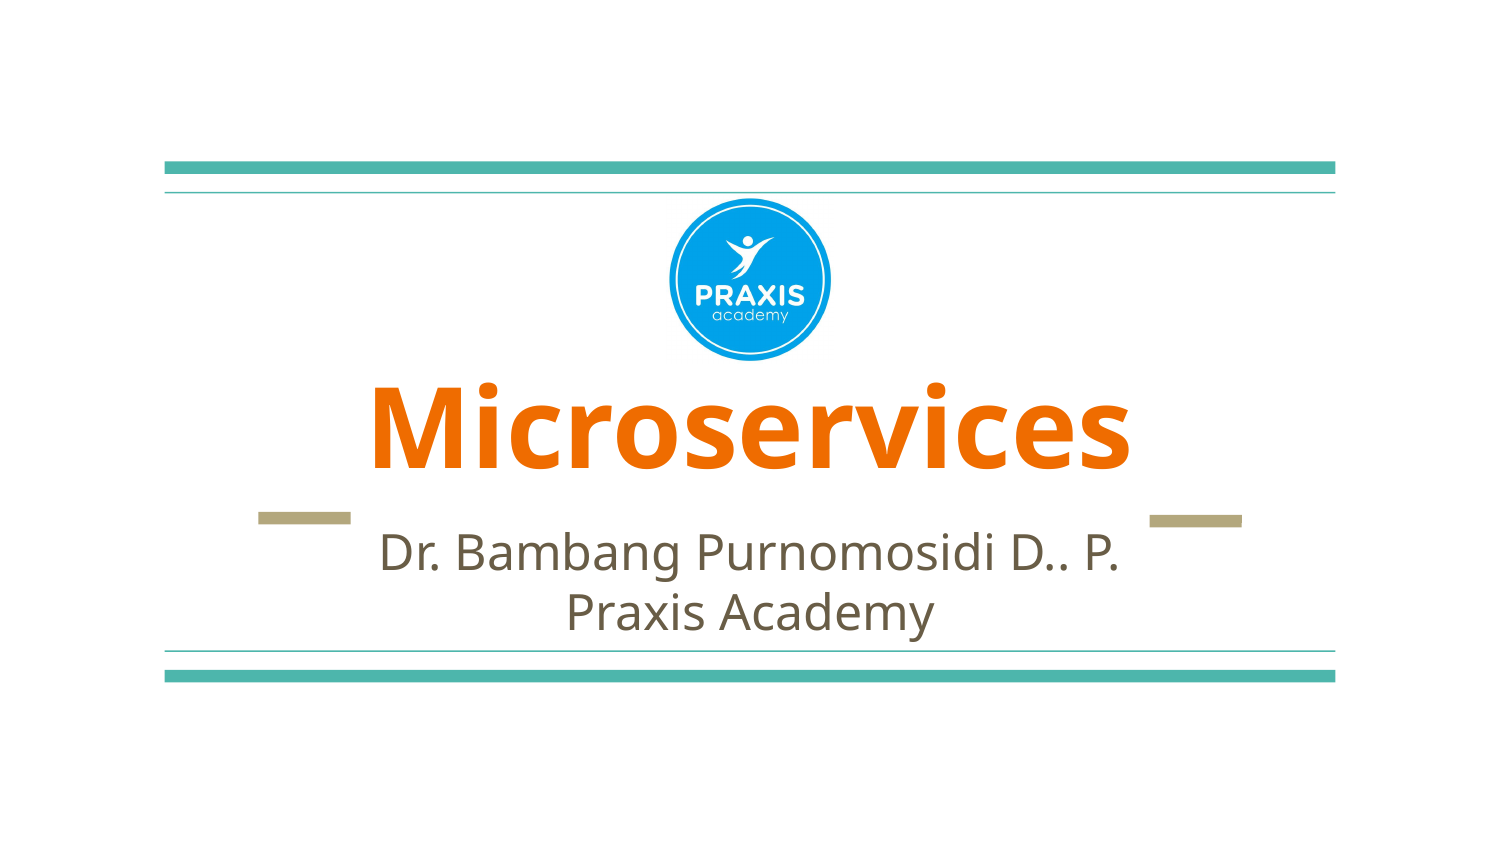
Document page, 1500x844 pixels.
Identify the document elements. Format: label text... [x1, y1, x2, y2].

title Microservices [164, 338, 1336, 506]
picture [666, 195, 834, 364]
subtitle Dr. Bambang Purnomosidi D.. P. Praxis Academy [350, 505, 1150, 636]
